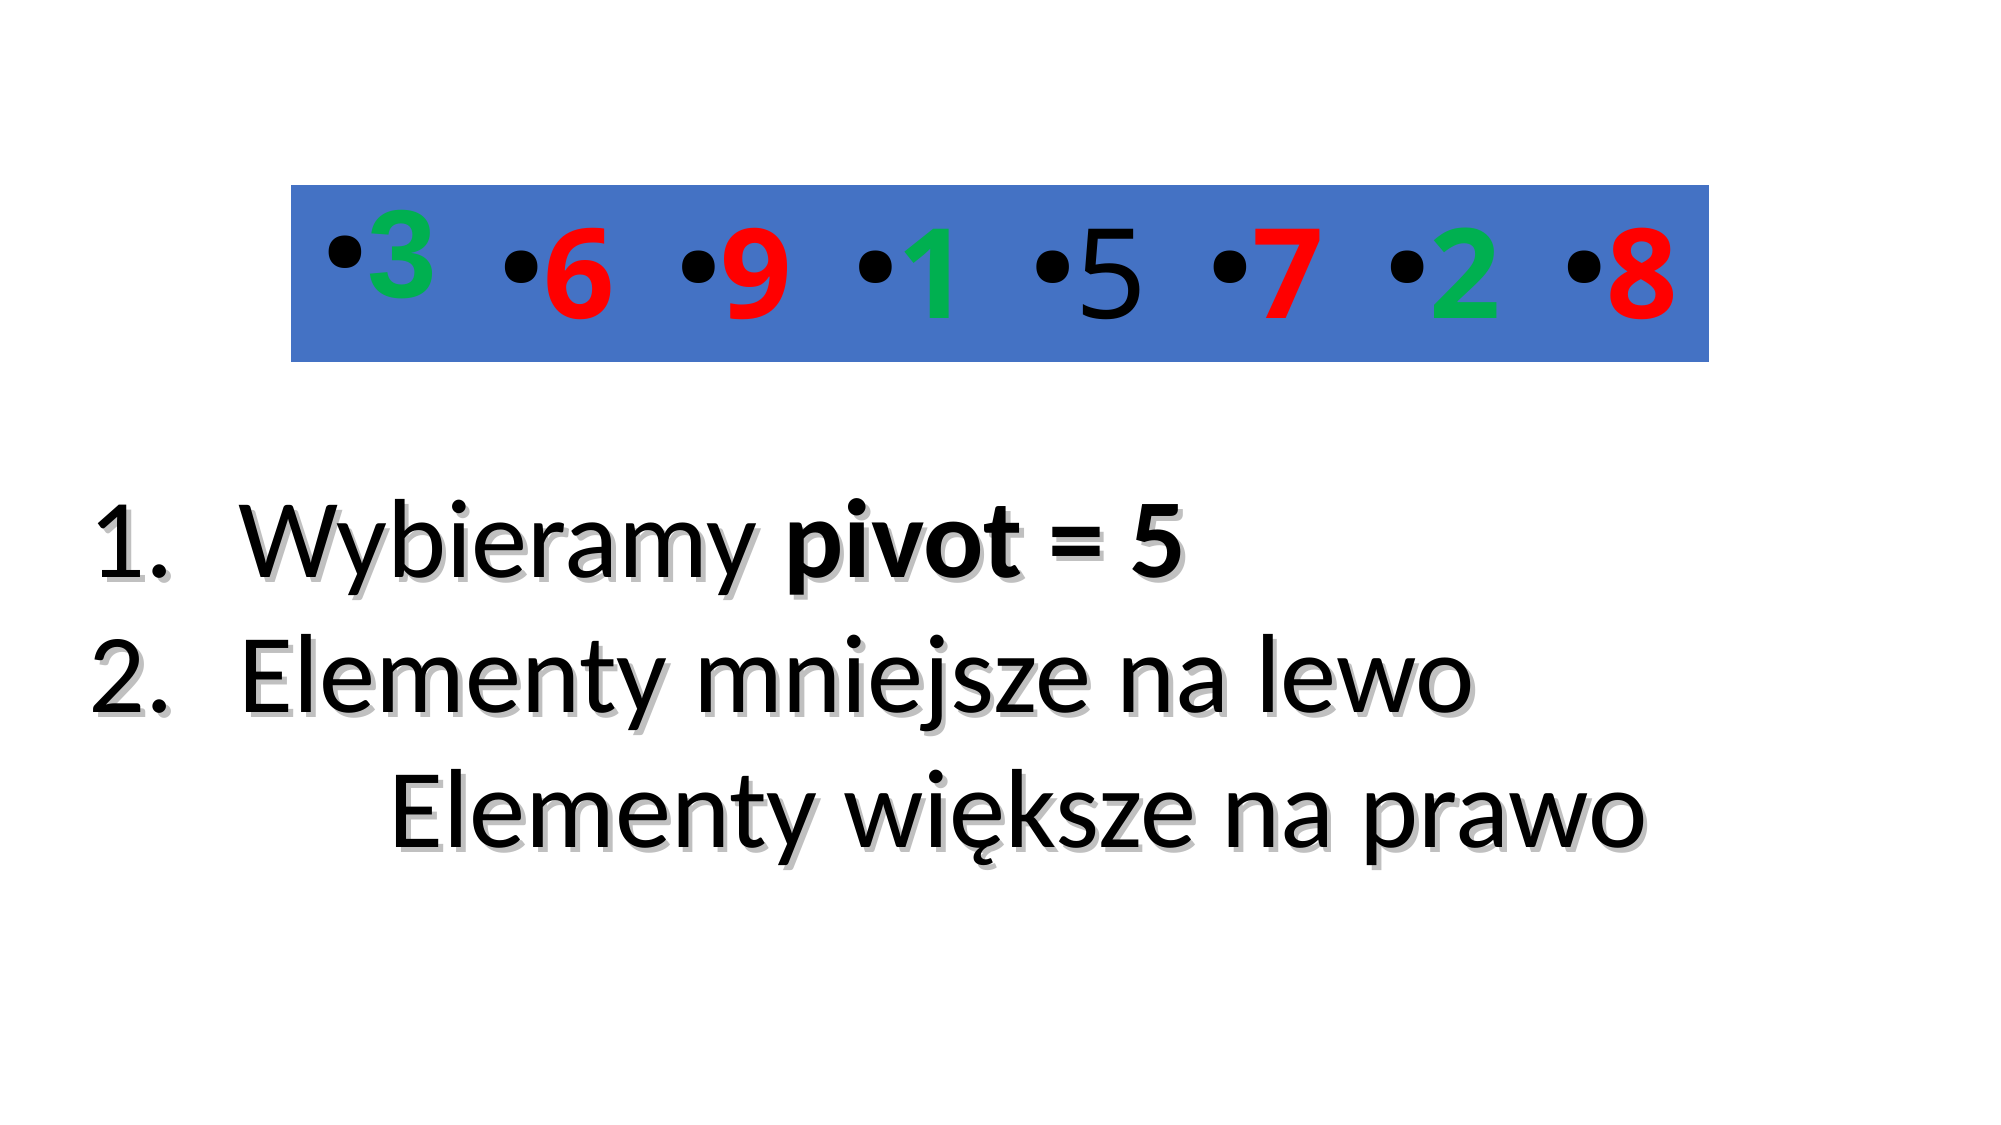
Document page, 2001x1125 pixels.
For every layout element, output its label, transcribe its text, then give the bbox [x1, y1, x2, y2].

table_header 8 [1531, 185, 1709, 362]
table_header 3 [291, 185, 468, 362]
table_header 7 [1177, 185, 1354, 362]
table_header 2 [1354, 185, 1531, 362]
table_header 1 [823, 185, 1000, 362]
table_header 5 [1000, 185, 1177, 362]
text_box Wybieramy pivot = 5 Elementy mniejsze na lewo Elementy większe na prawo [74, 457, 1709, 878]
table_header 6 [468, 185, 646, 362]
table_header 9 [646, 185, 823, 362]
